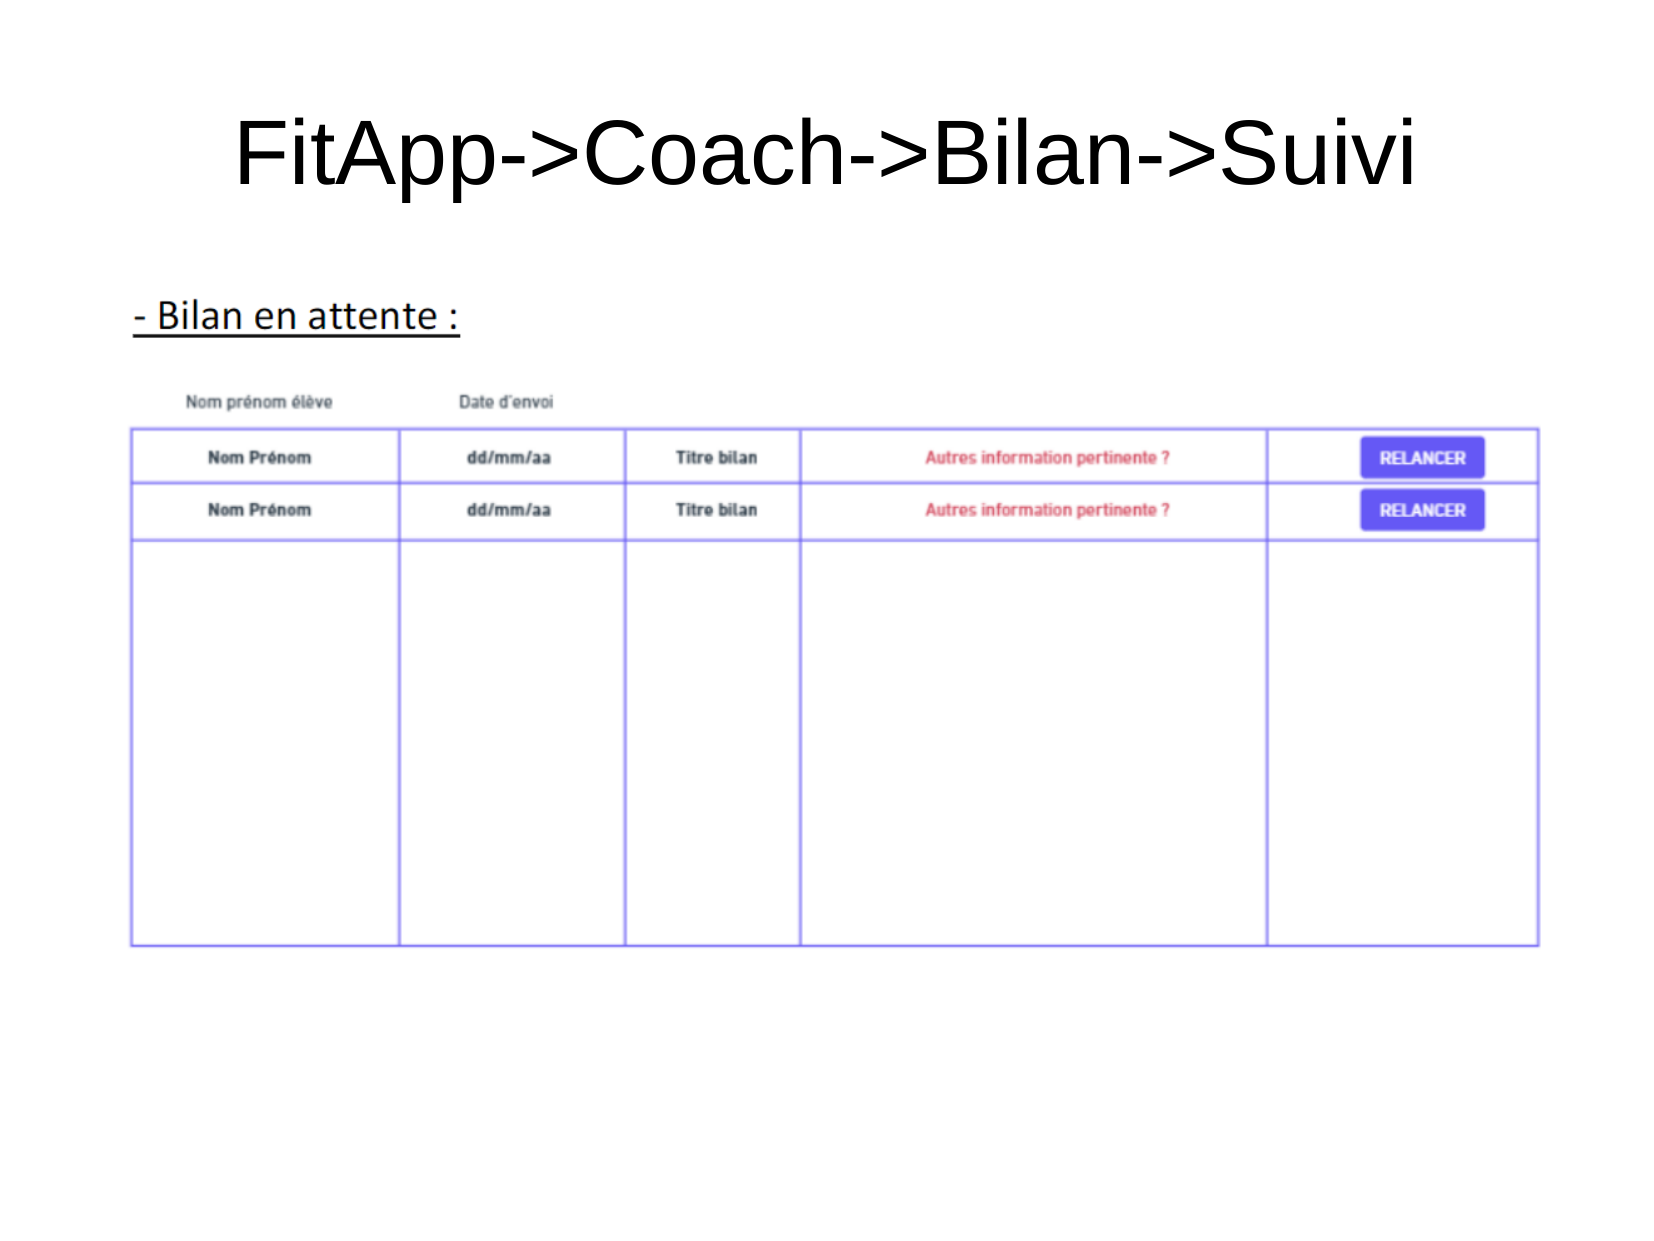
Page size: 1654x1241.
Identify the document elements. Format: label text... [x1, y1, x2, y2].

title FitApp->Coach->Bilan->Suivi [82, 49, 1571, 257]
picture [109, 279, 1557, 968]
